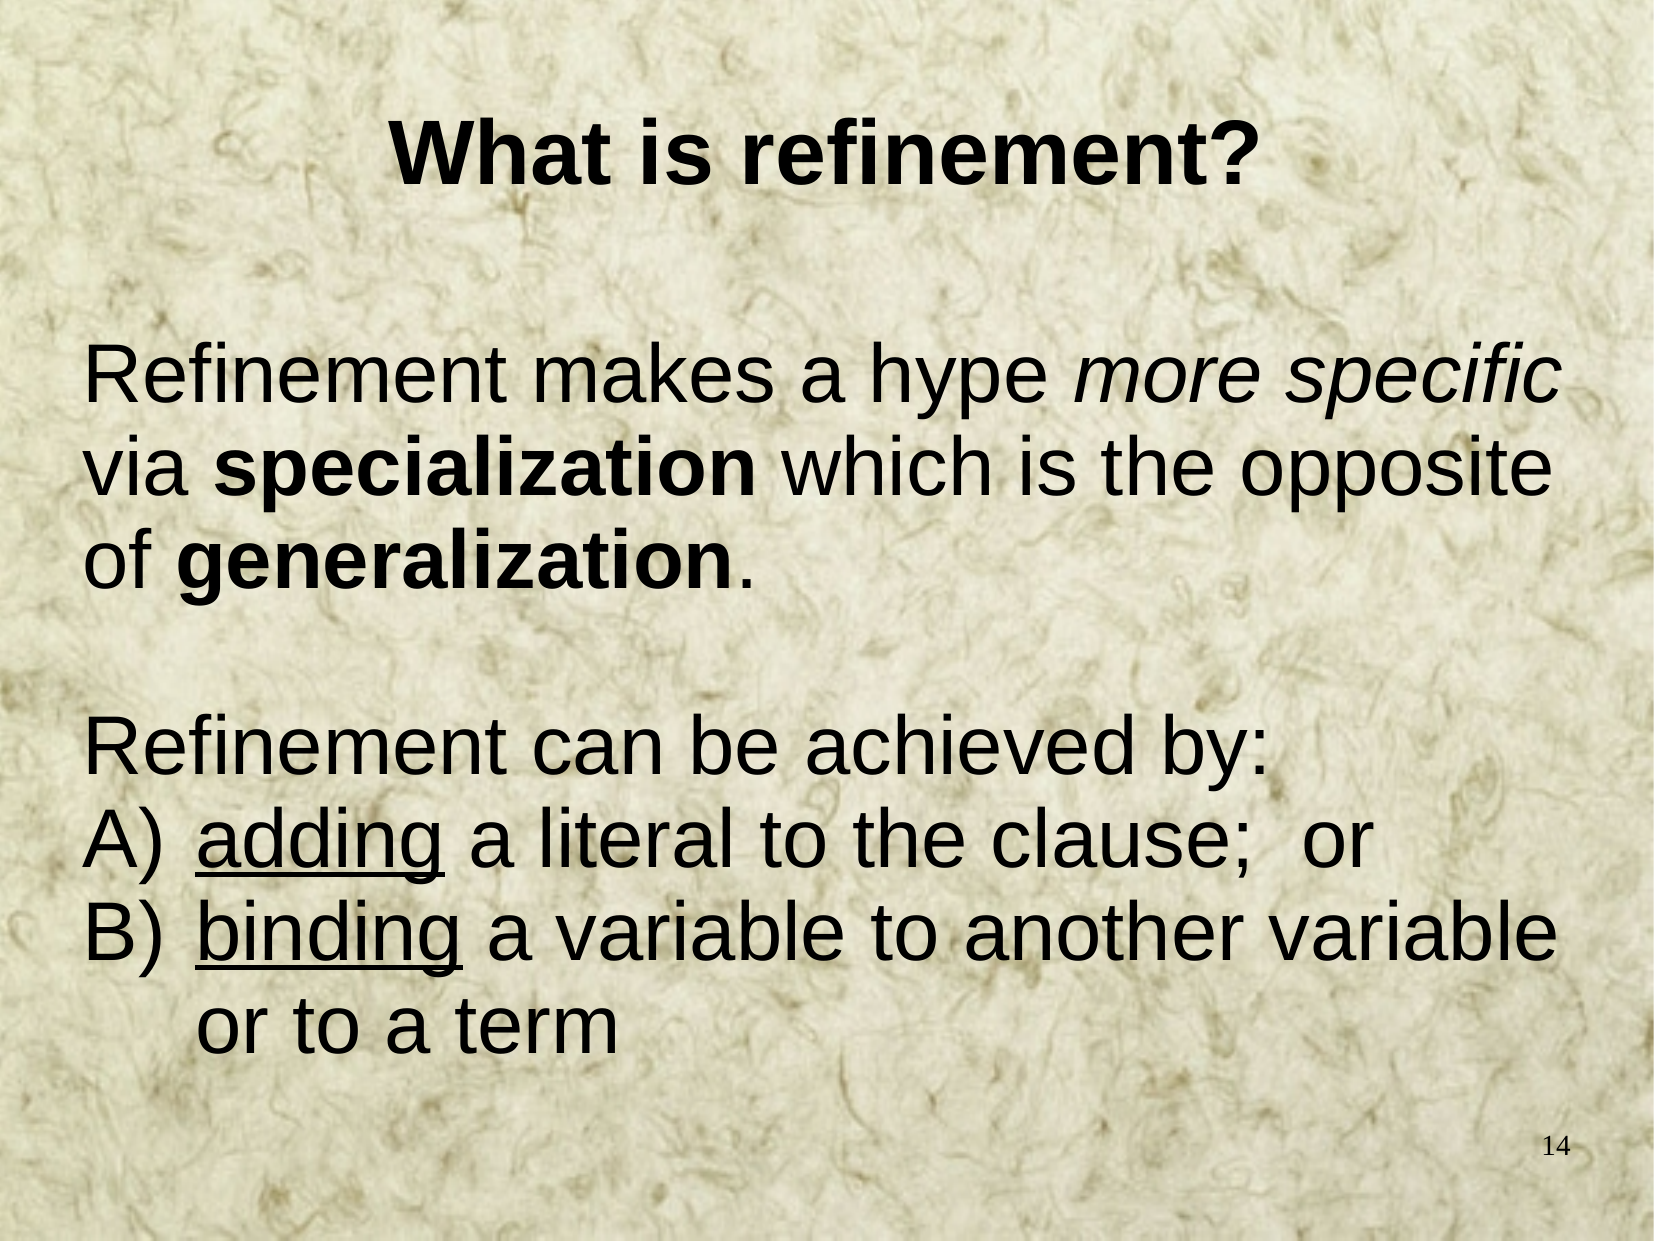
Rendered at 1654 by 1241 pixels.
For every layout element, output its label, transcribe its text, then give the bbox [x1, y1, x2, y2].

subtitle Refinement makes a hype more specific via specialization which is the opposite of generalization. Refinement can be achieved by: adding a literal to the clause; or binding a variable to another variable or to a term [82, 297, 1571, 1102]
picture [0, 0, 1654, 1241]
title What is refinement? [82, 49, 1571, 257]
